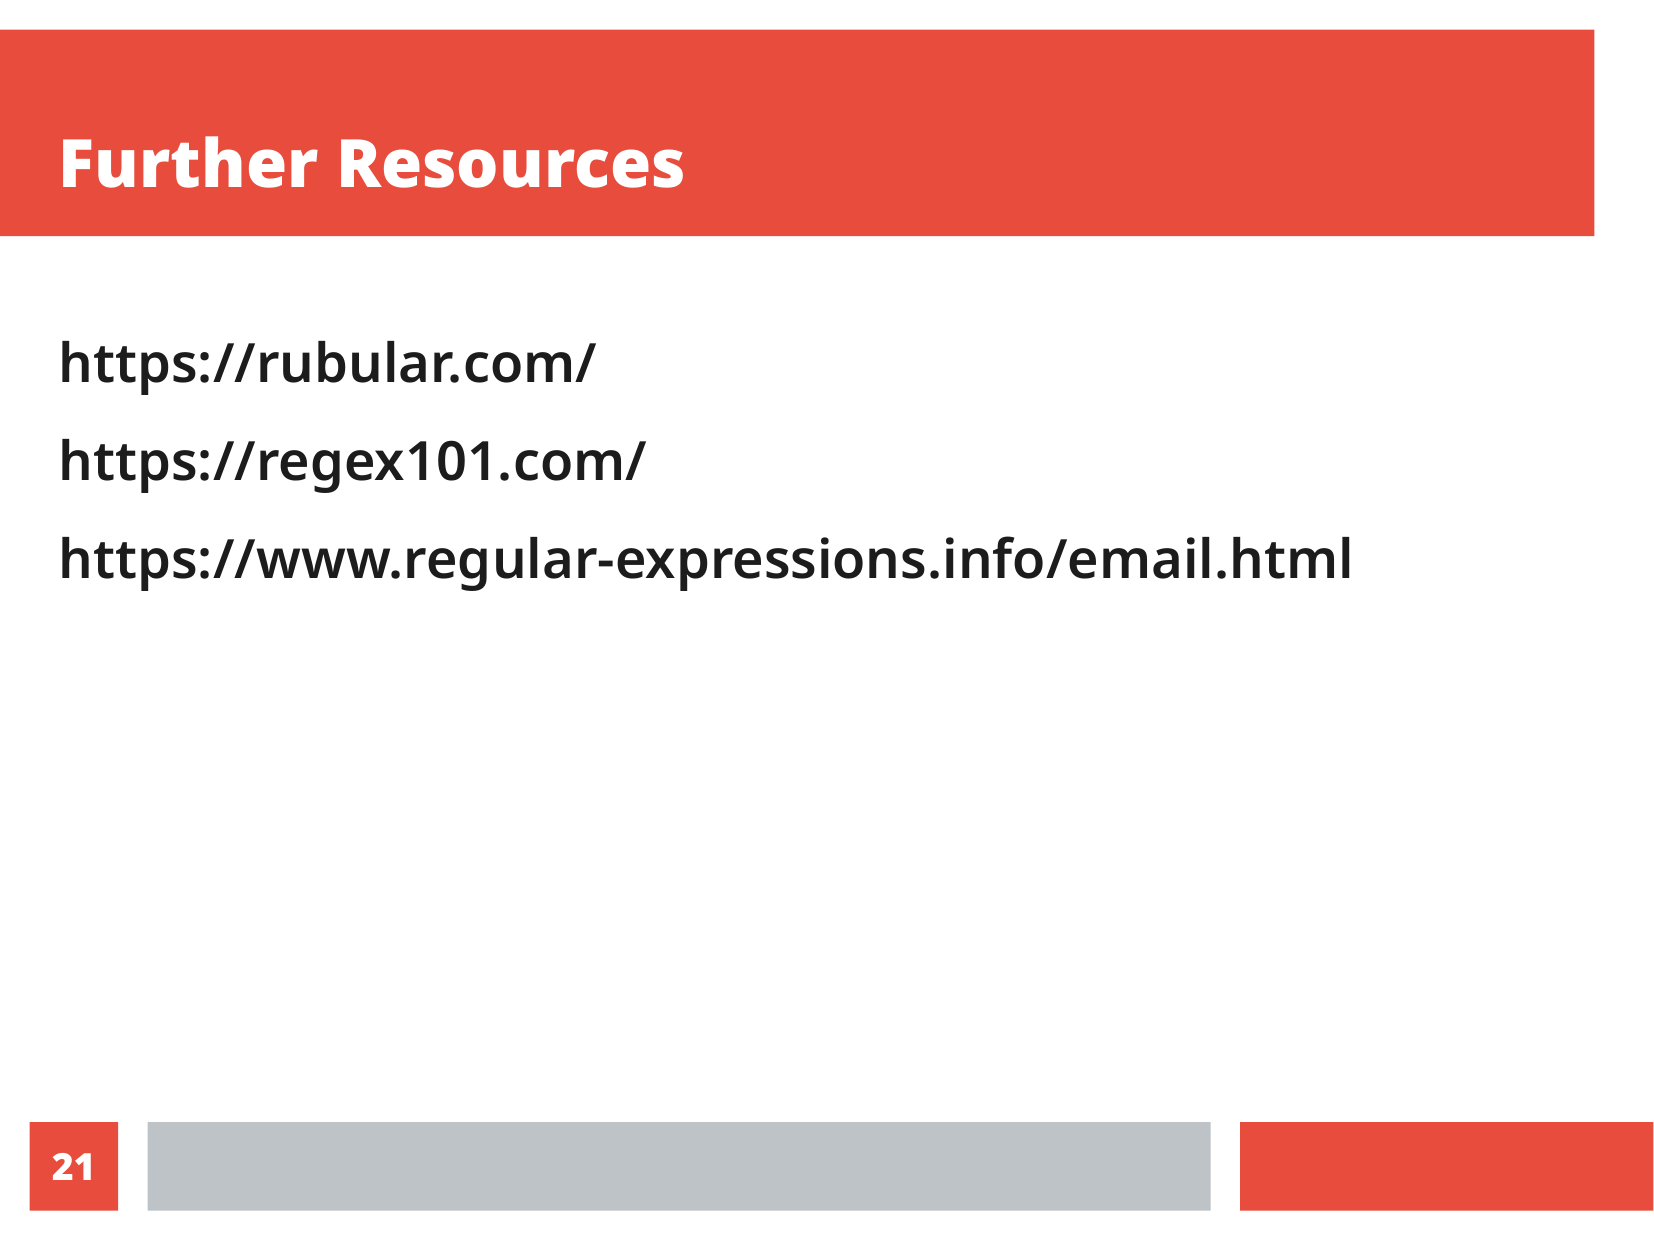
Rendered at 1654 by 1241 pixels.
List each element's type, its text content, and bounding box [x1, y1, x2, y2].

title Further Resources [59, 59, 1595, 207]
list https://rubular.com/ https://regex101.com/ https://www.regular-expressions.info/email.html [59, 324, 1565, 1093]
